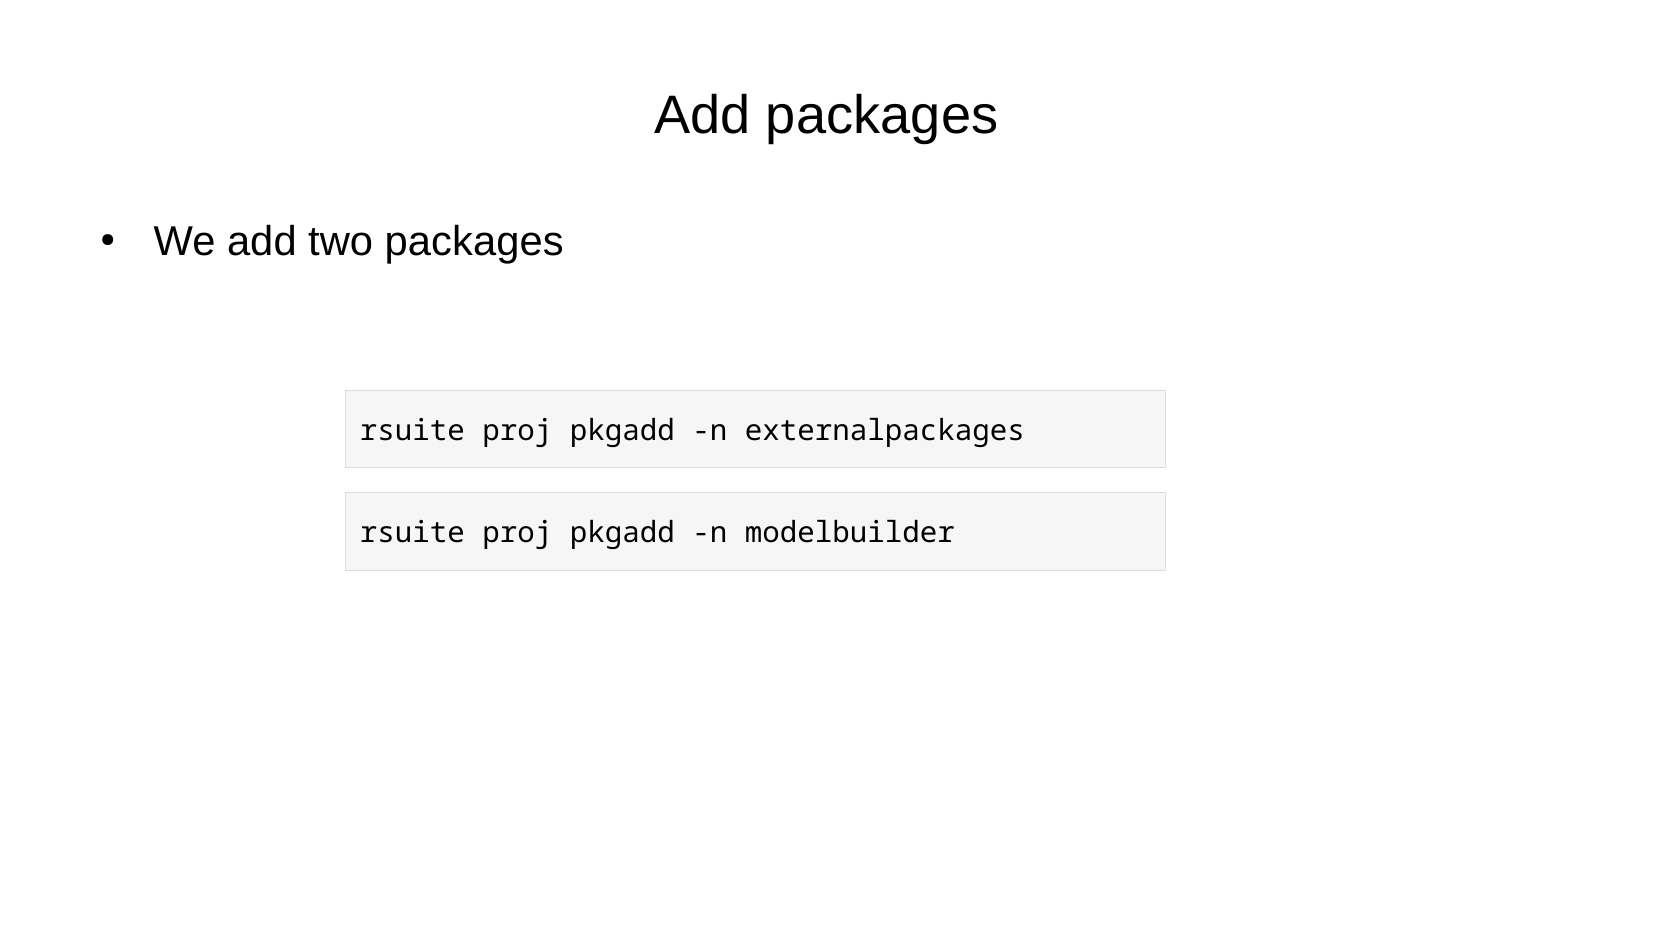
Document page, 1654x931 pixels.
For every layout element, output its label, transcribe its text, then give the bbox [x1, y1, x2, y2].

text_box rsuite proj pkgadd -n modelbuilder [345, 492, 1166, 571]
list We add two packages [82, 217, 1571, 361]
title Add packages [82, 37, 1571, 193]
text_box rsuite proj pkgadd -n externalpackages [345, 390, 1166, 468]
